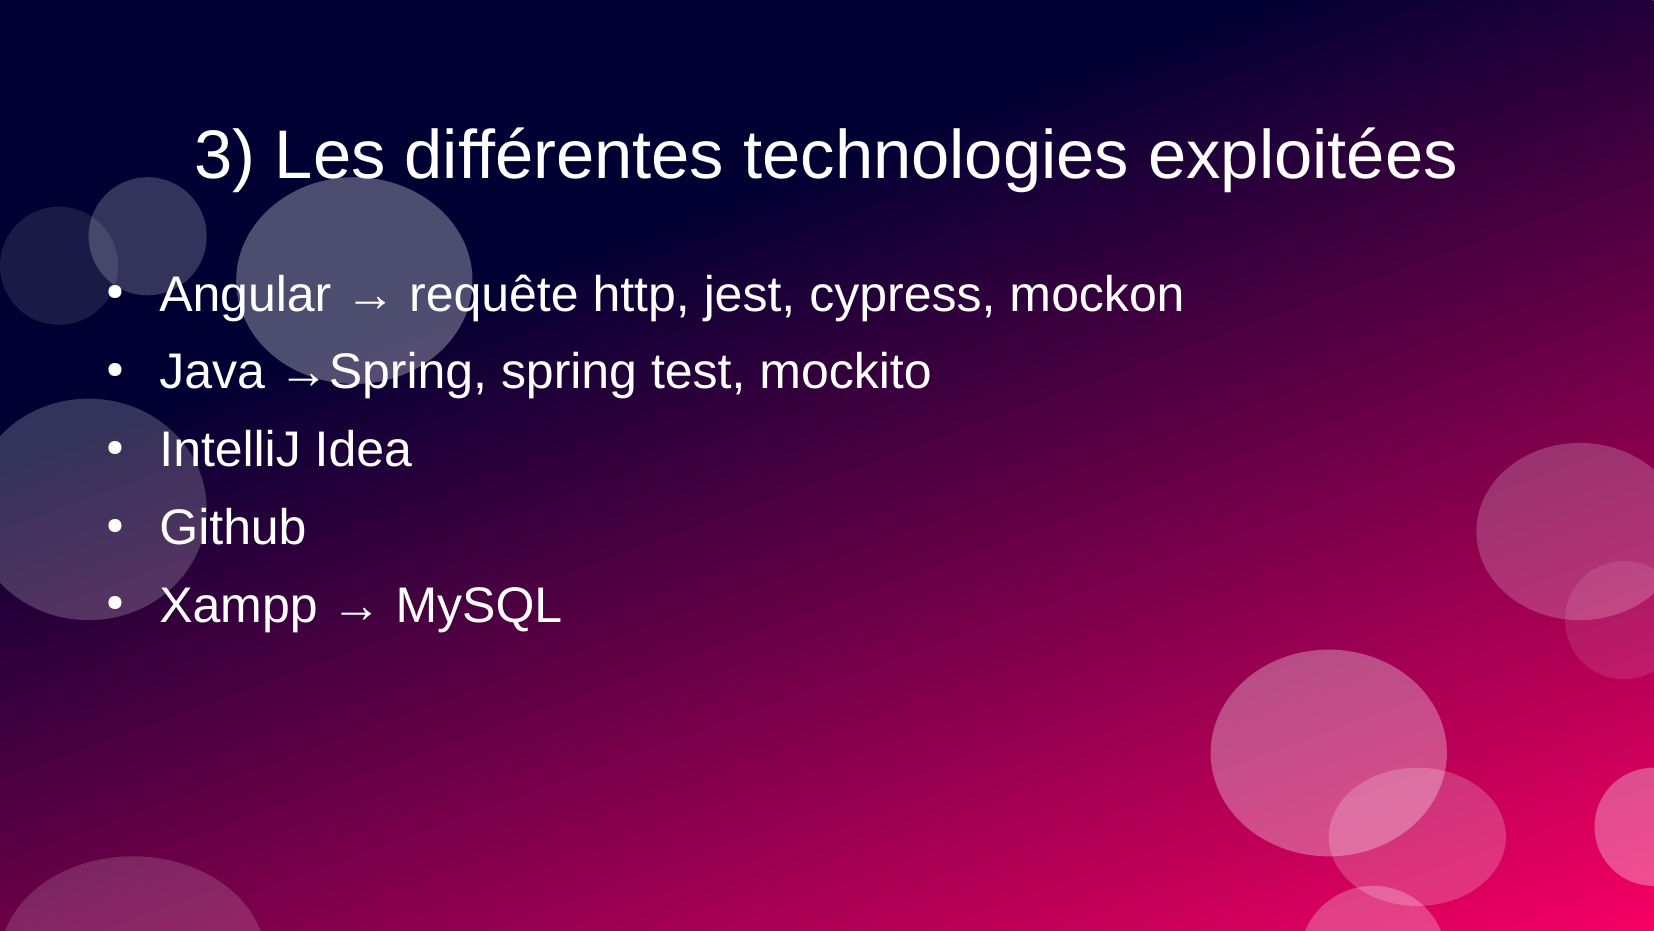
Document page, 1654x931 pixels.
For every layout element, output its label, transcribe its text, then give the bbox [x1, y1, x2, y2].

list Angular → requête http, jest, cypress, mockon Java →Spring, spring test, mockito IntelliJ Idea Github Xampp → MySQL [88, 265, 1565, 783]
title 3) Les différentes technologies exploitées [88, 73, 1565, 237]
